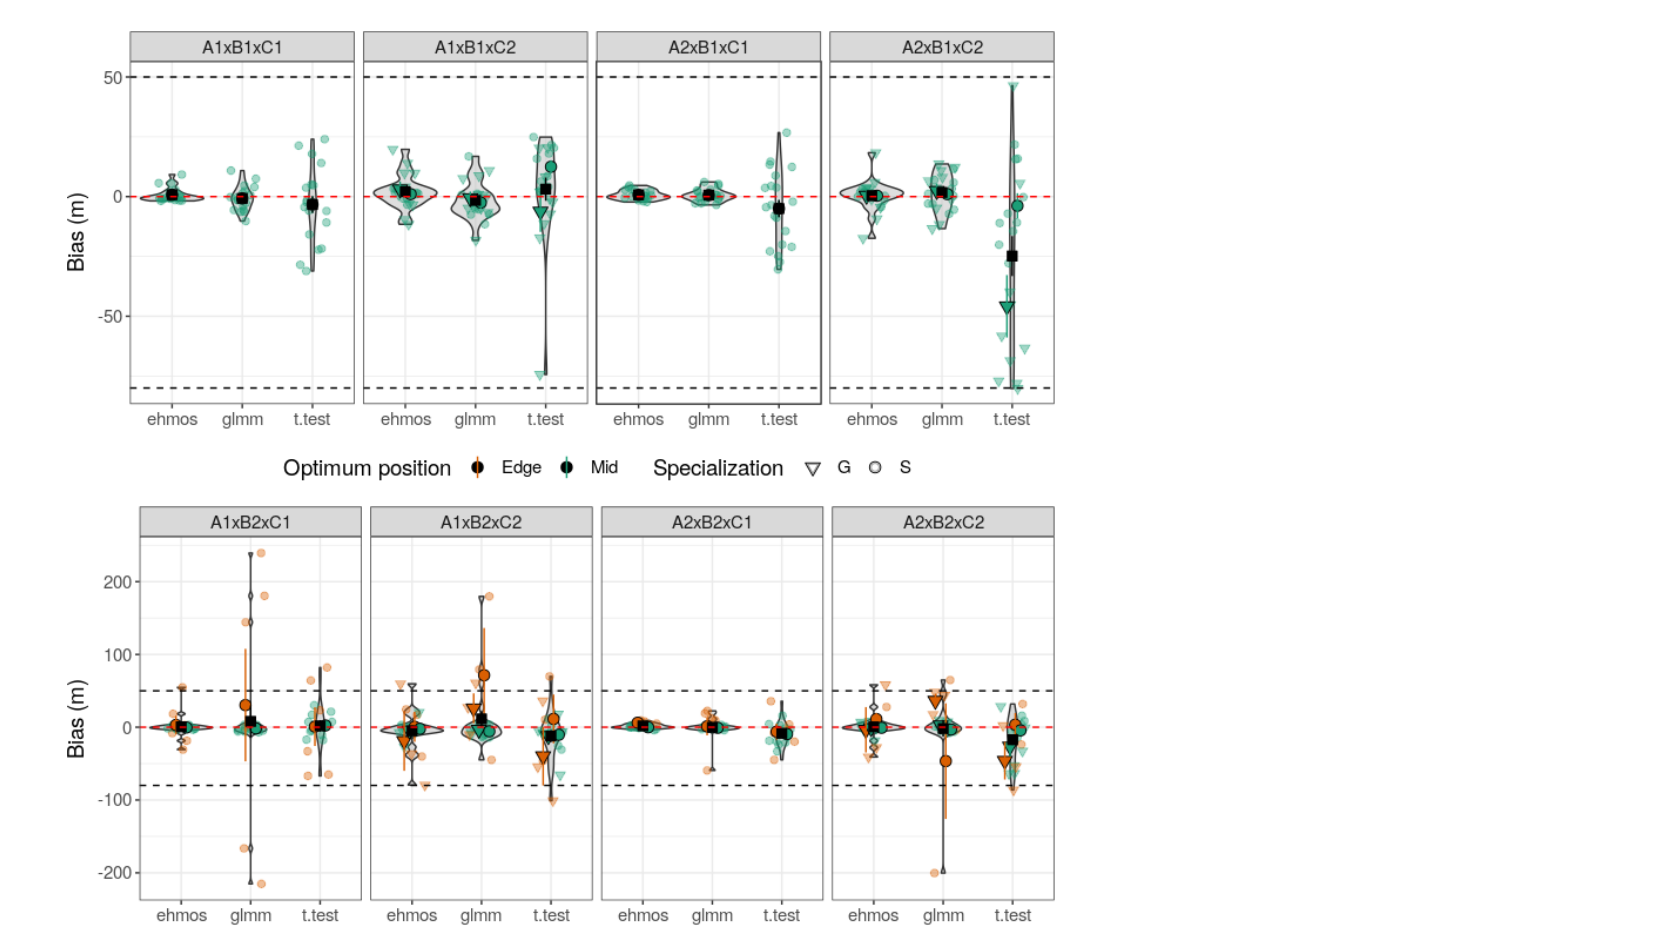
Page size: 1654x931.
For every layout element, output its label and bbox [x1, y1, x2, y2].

picture [59, 23, 1063, 931]
